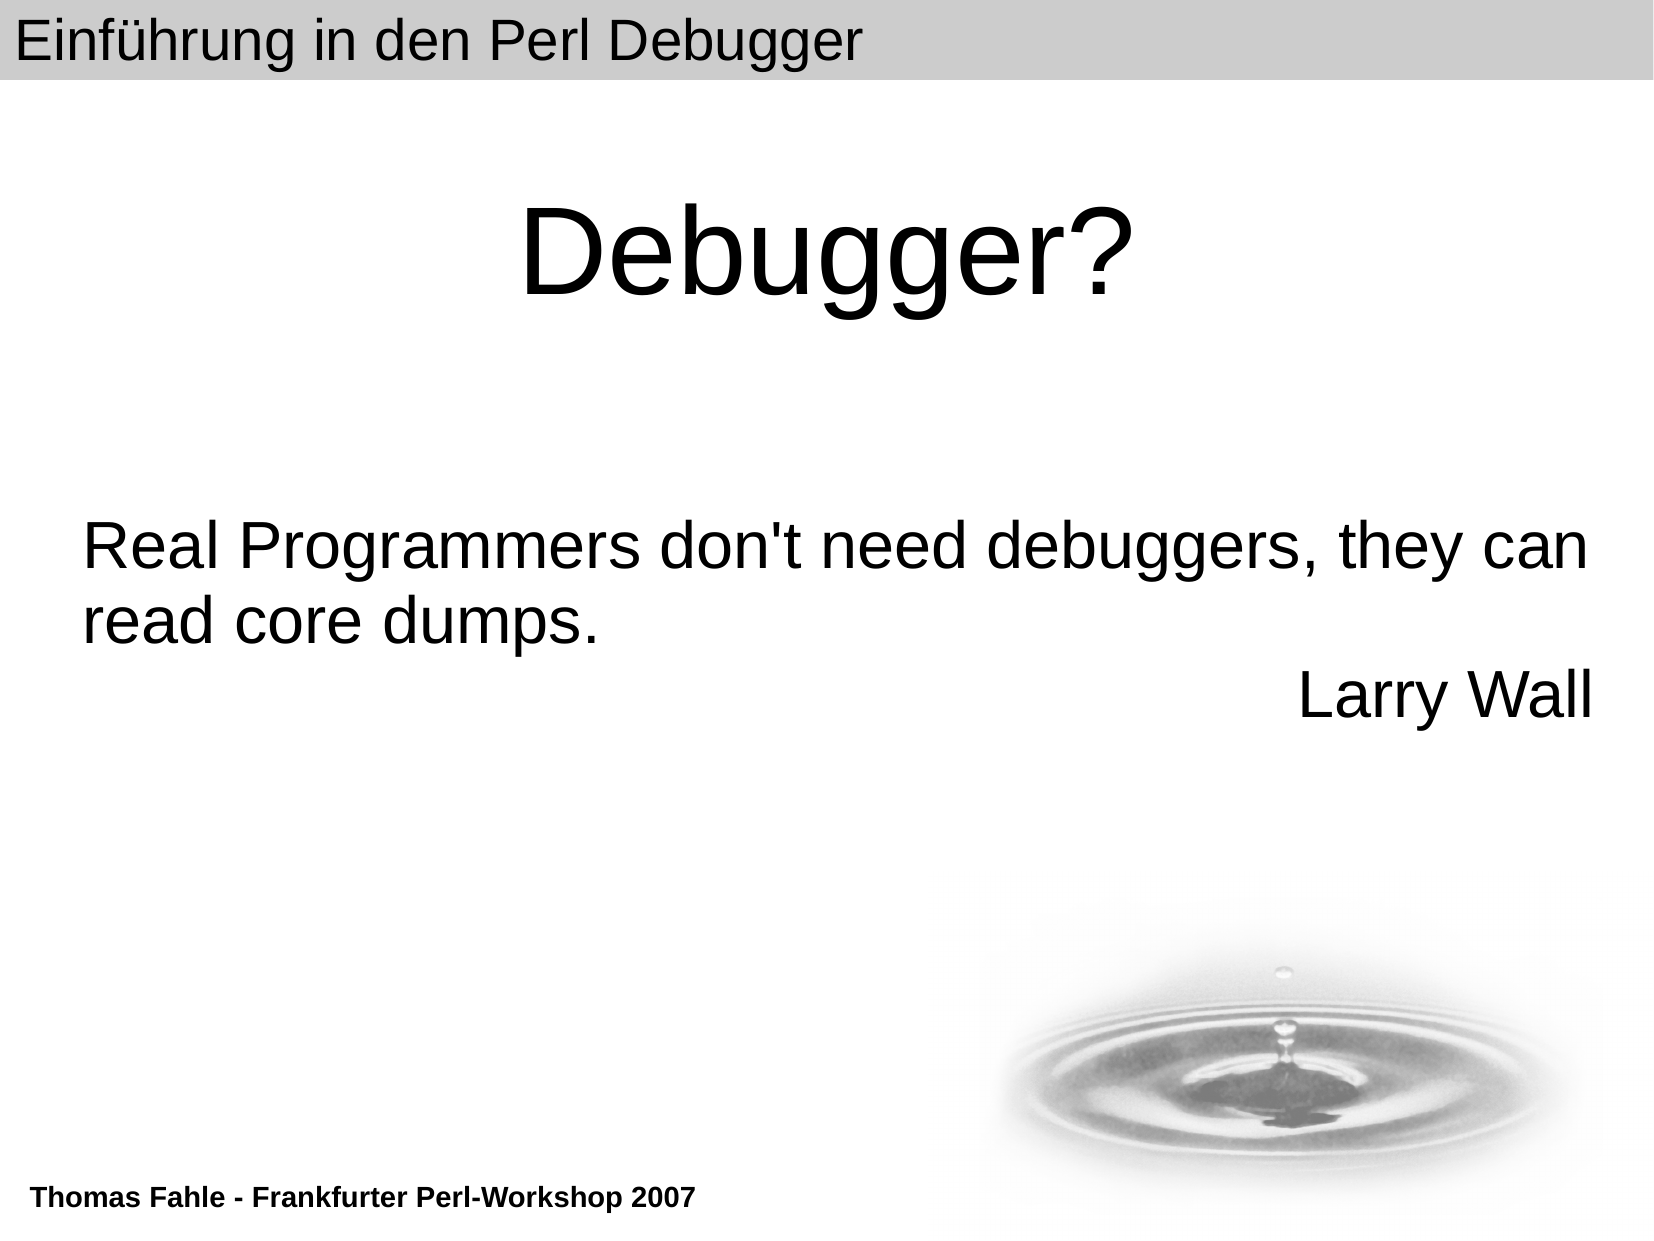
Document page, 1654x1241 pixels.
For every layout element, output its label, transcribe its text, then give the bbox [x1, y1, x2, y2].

title Debugger? [82, 147, 1571, 355]
picture [0, 80, 1654, 1241]
subtitle Real Programmers don't need debuggers, they can read core dumps. Larry Wall [82, 501, 1595, 739]
